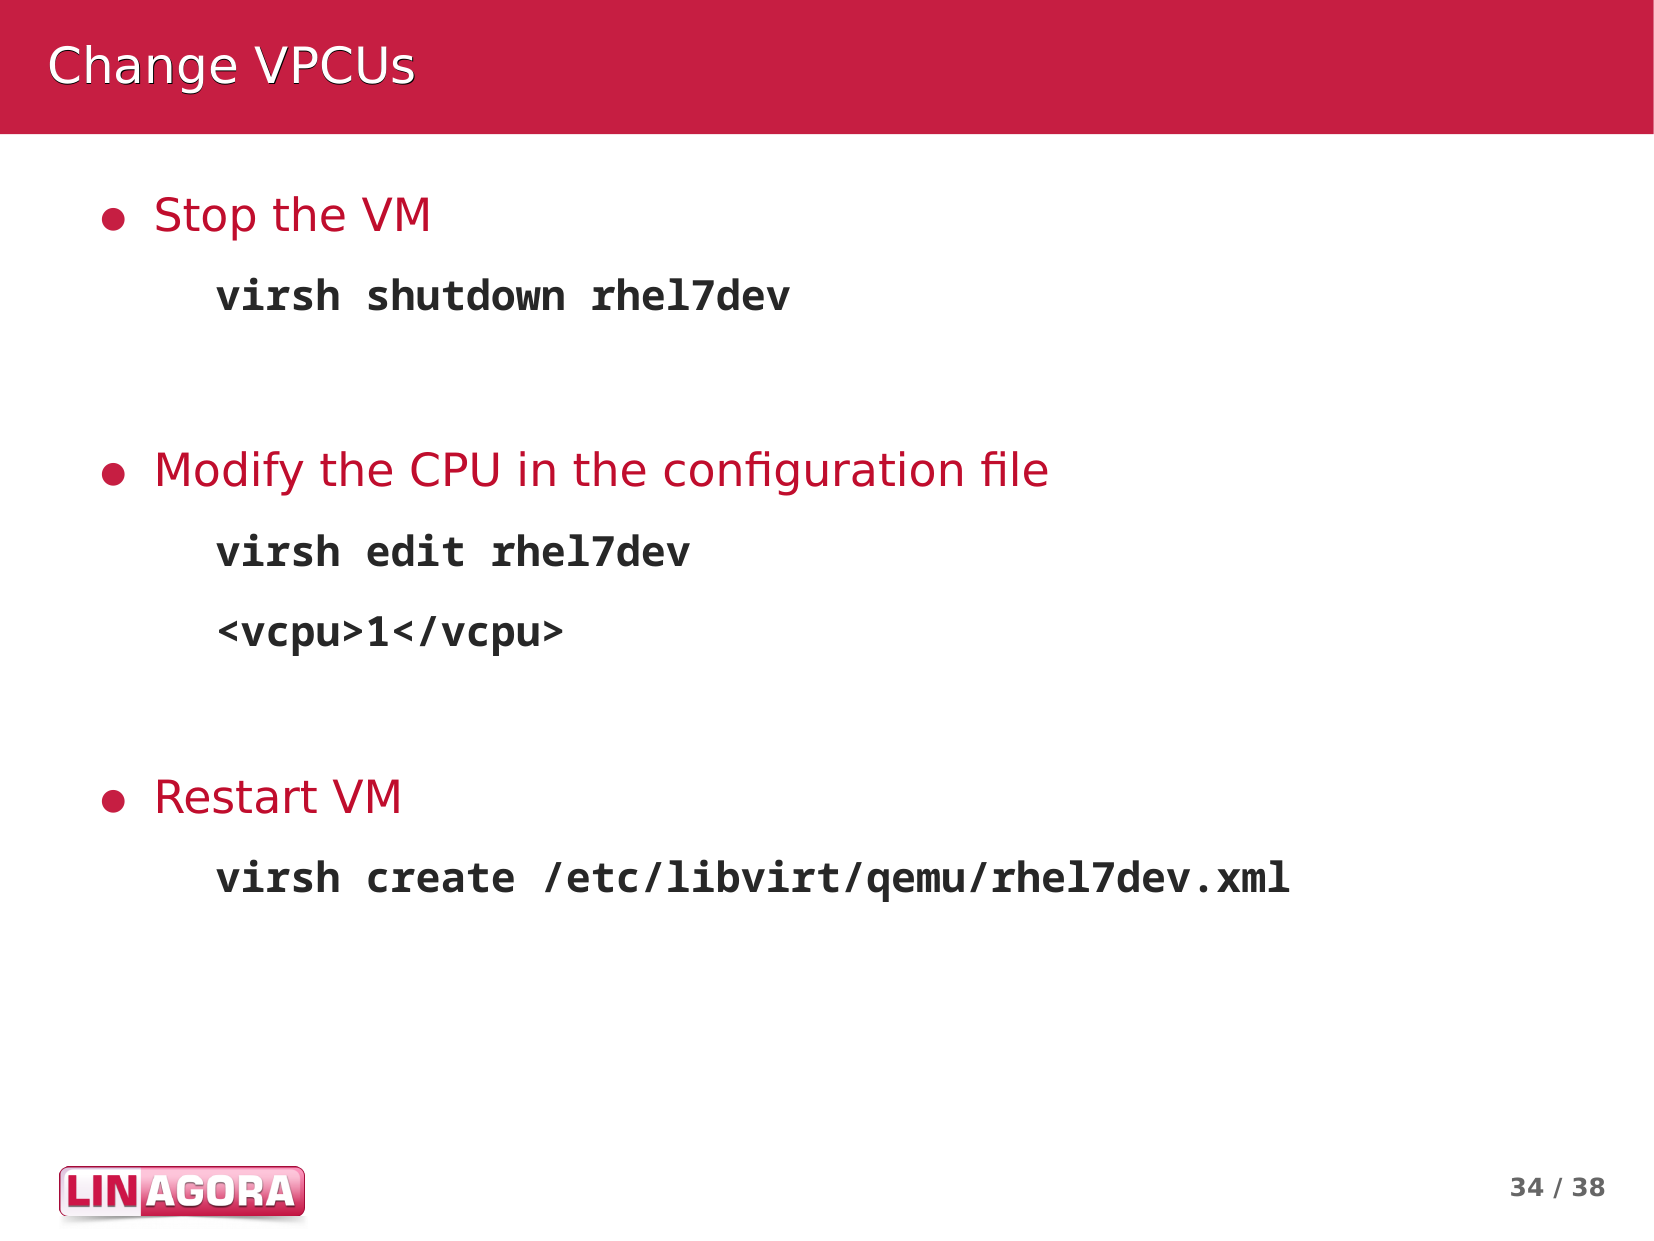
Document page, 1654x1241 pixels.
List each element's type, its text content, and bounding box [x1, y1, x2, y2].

picture [59, 1166, 308, 1229]
list Stop the VM virsh shutdown rhel7dev Modify the CPU in the configuration file virsh edit rhel7dev <vcpu>1</vcpu> Restart VM virsh create /etc/libvirt/qemu/rhel7dev.xml [82, 188, 1571, 1111]
title Change VPCUs [47, 7, 1624, 126]
